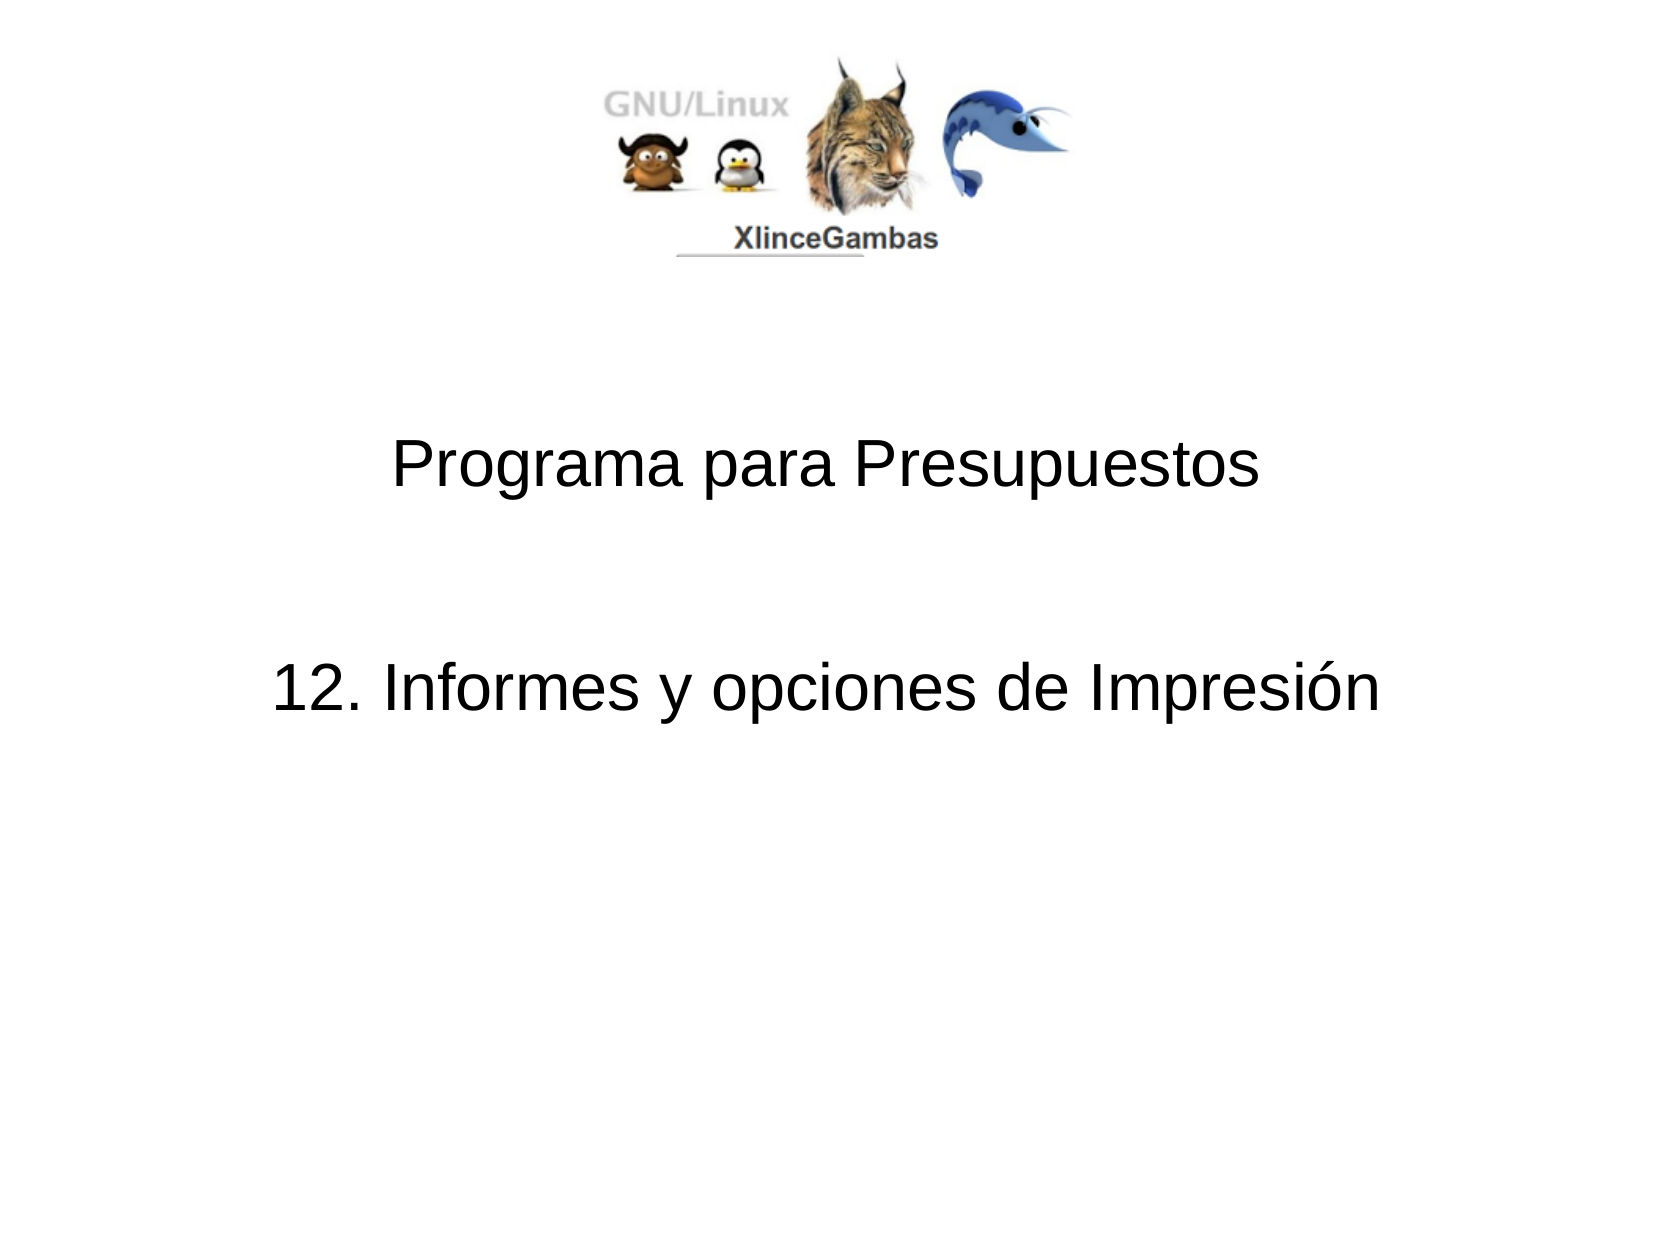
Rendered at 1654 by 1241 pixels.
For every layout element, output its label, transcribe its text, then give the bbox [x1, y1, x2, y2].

picture [575, 49, 1078, 257]
subtitle Programa para Presupuestos 12. Informes y opciones de Impresión [82, 290, 1571, 1010]
